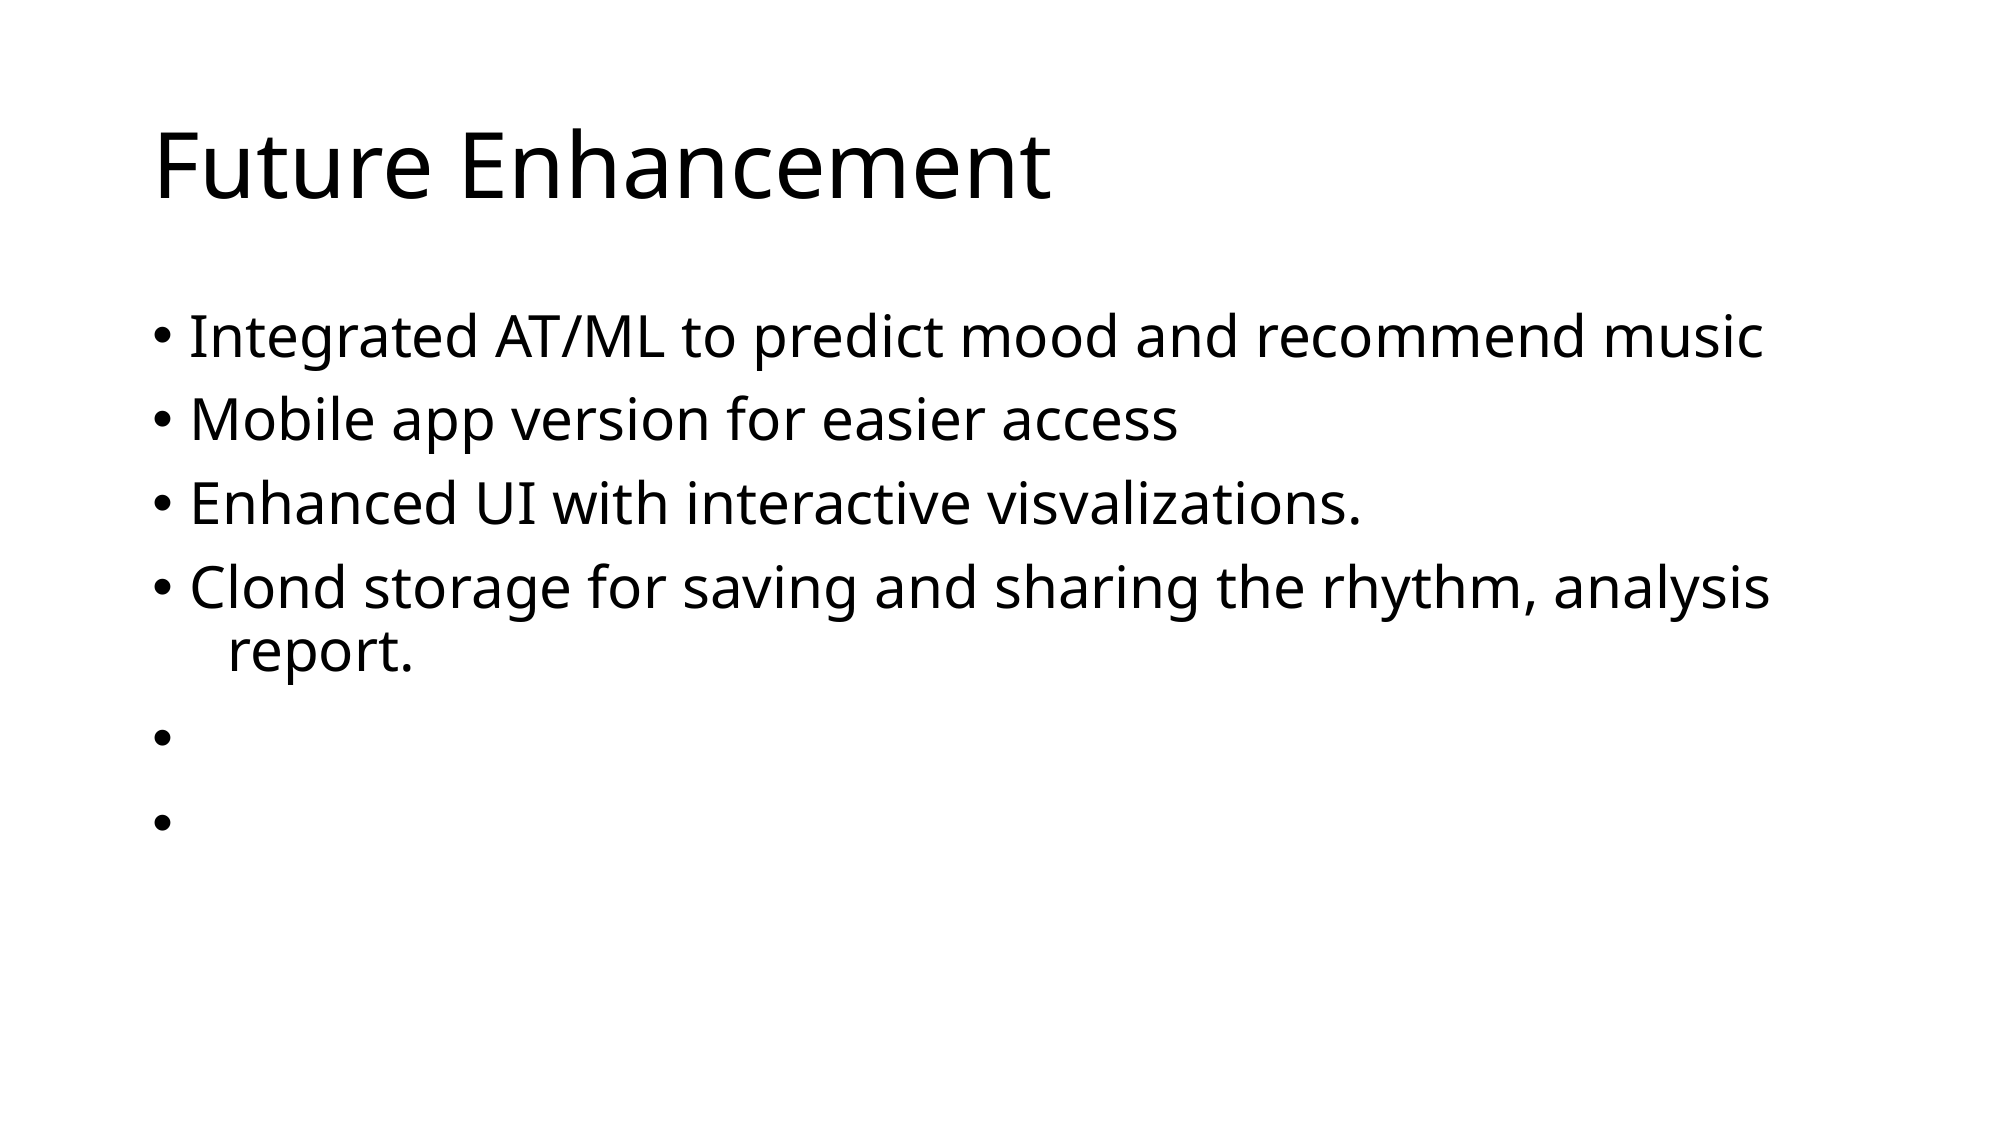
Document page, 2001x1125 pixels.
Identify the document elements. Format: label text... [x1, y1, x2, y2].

title Future Enhancement [137, 59, 1863, 278]
list Integrated AT/ML to predict mood and recommend music Mobile app version for easier access Enhanced UI with interactive visvalizations. Clond storage for saving and sharing the rhythm, analysis report. [137, 299, 1863, 836]
